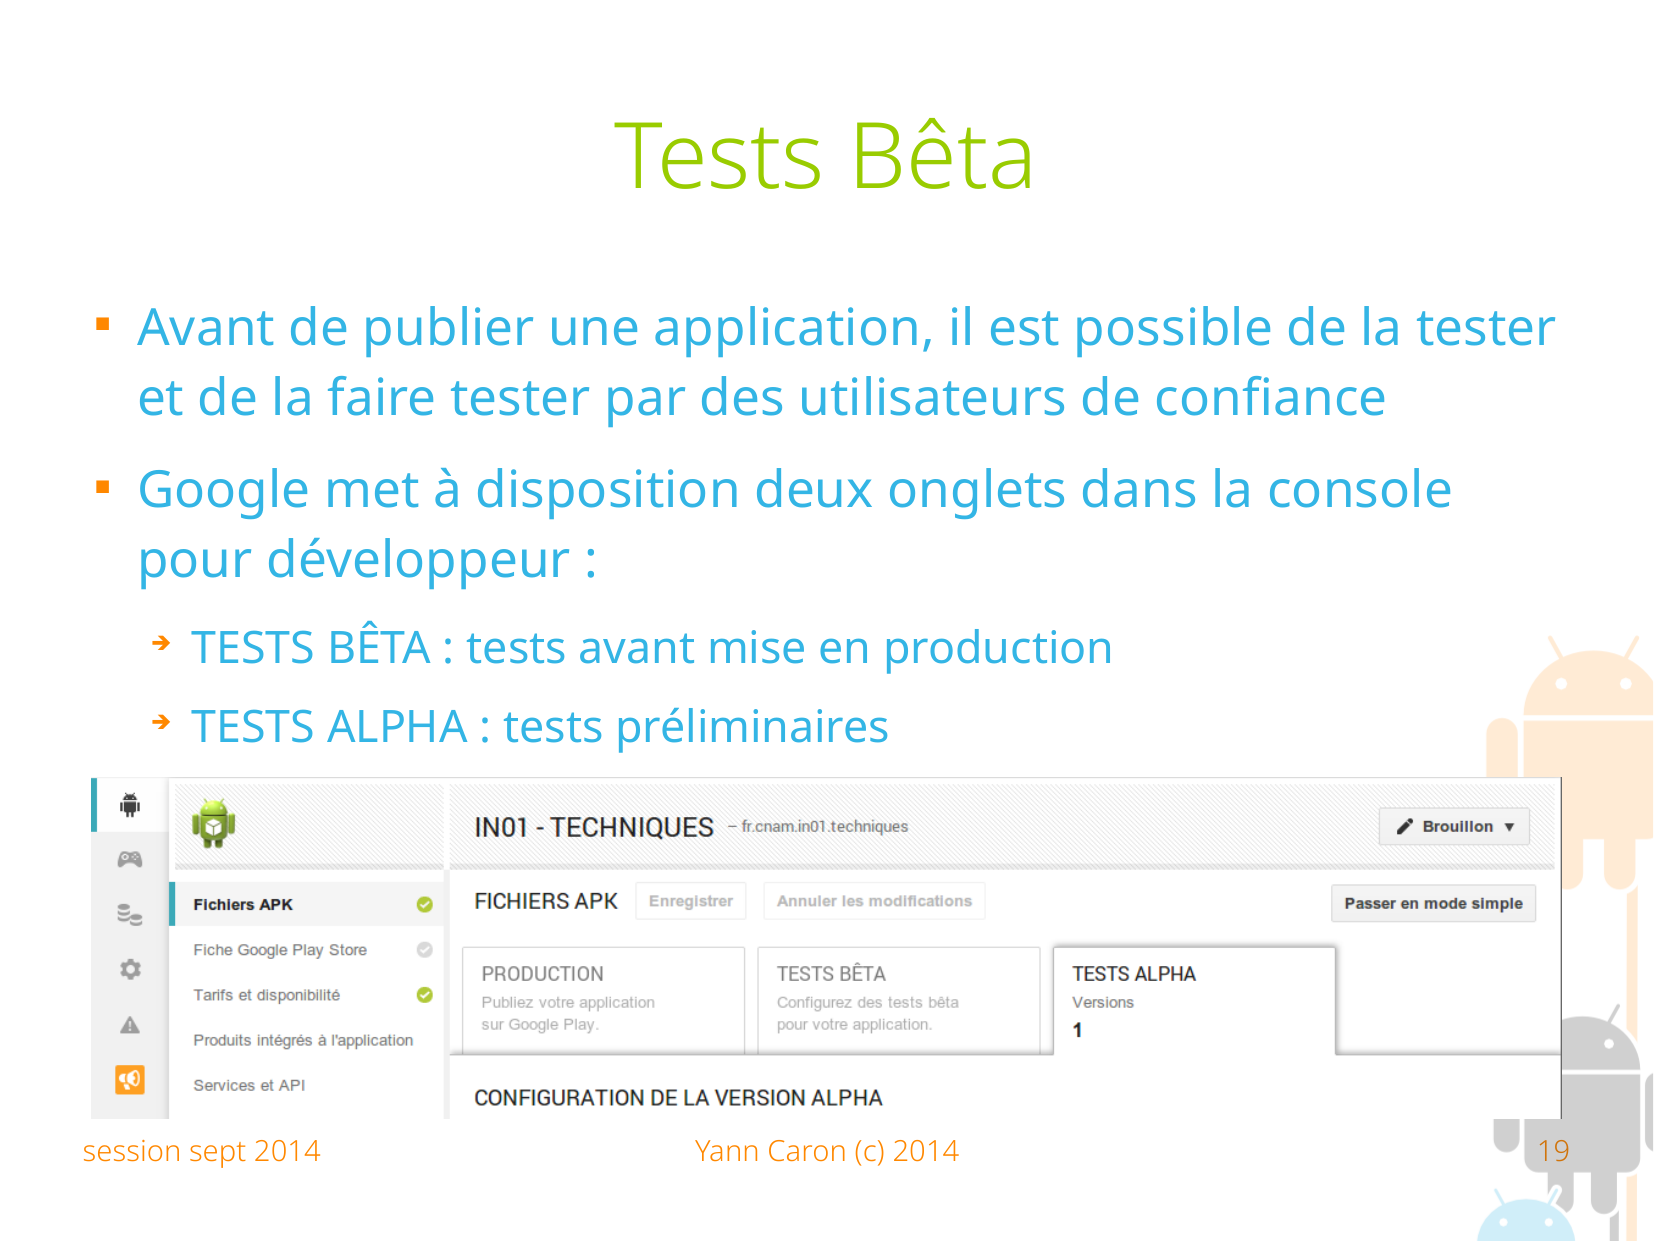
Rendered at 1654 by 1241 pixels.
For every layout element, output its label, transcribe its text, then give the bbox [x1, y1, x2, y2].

list Avant de publier une application, il est possible de la tester et de la faire tester par des utilisateurs de confiance Google met à disposition deux onglets dans la console pour développeur : TESTS BÊTA : tests avant mise en production TESTS ALPHA : tests préliminaires [82, 290, 1571, 766]
title Tests Bêta [82, 49, 1571, 257]
picture [91, 423, 1654, 1241]
